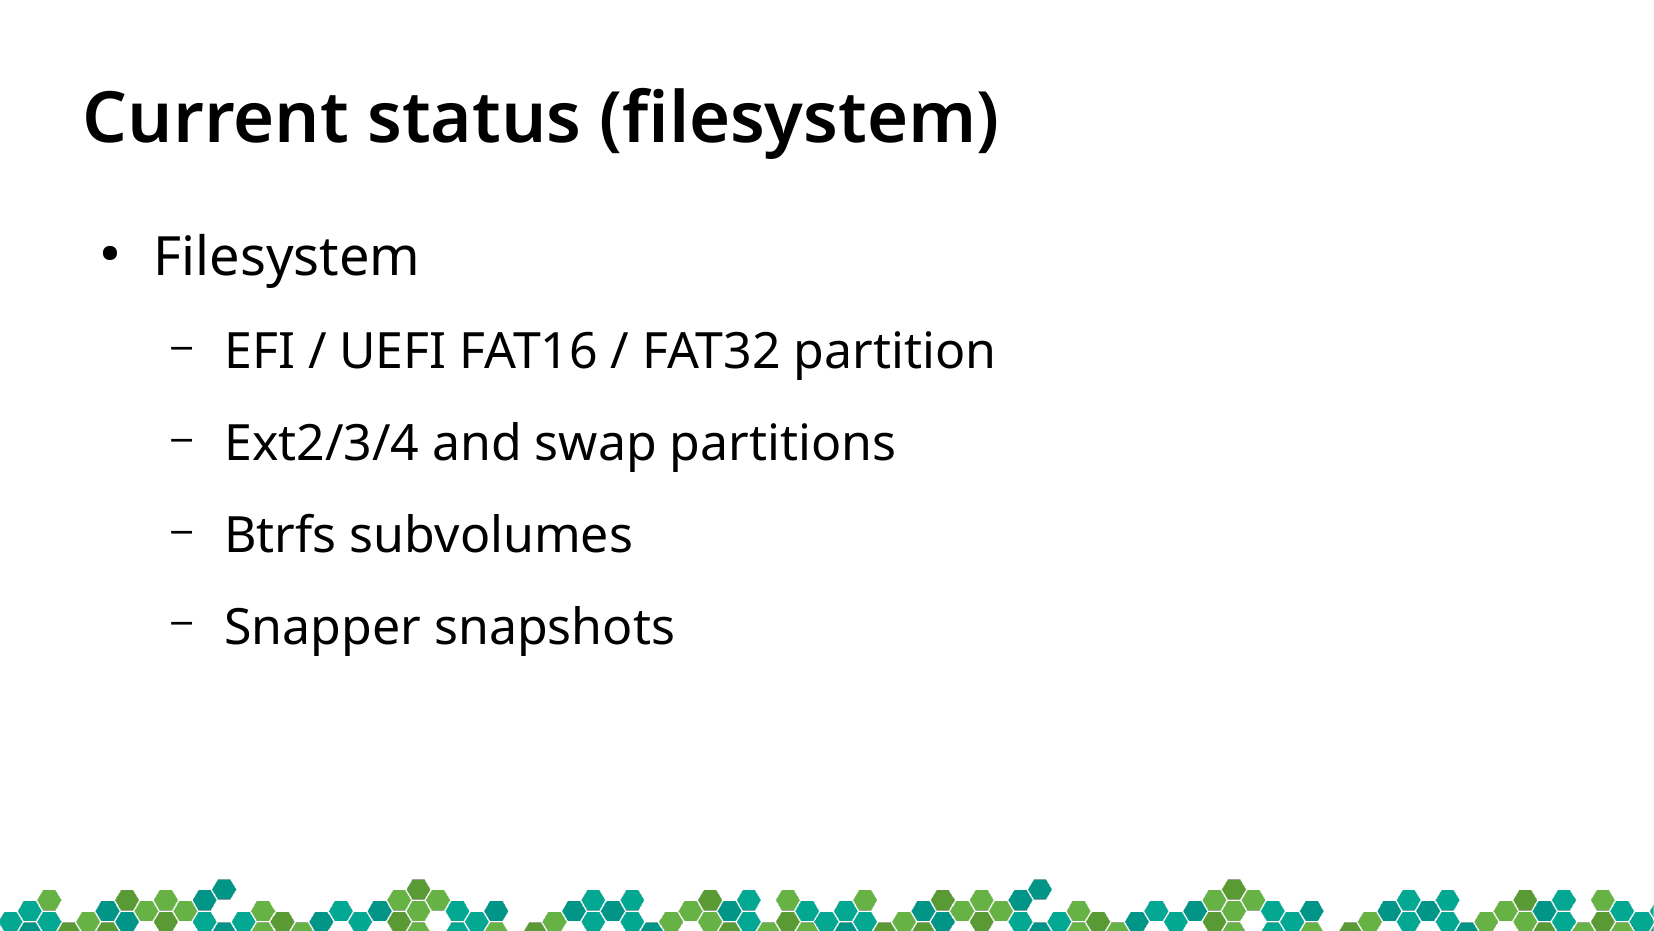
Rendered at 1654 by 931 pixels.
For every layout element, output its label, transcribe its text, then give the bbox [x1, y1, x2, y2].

list Filesystem EFI / UEFI FAT16 / FAT32 partition Ext2/3/4 and swap partitions Btrfs subvolumes Snapper snapshots [82, 217, 1571, 758]
title Current status (filesystem) [82, 37, 1571, 193]
picture [0, 871, 1654, 931]
